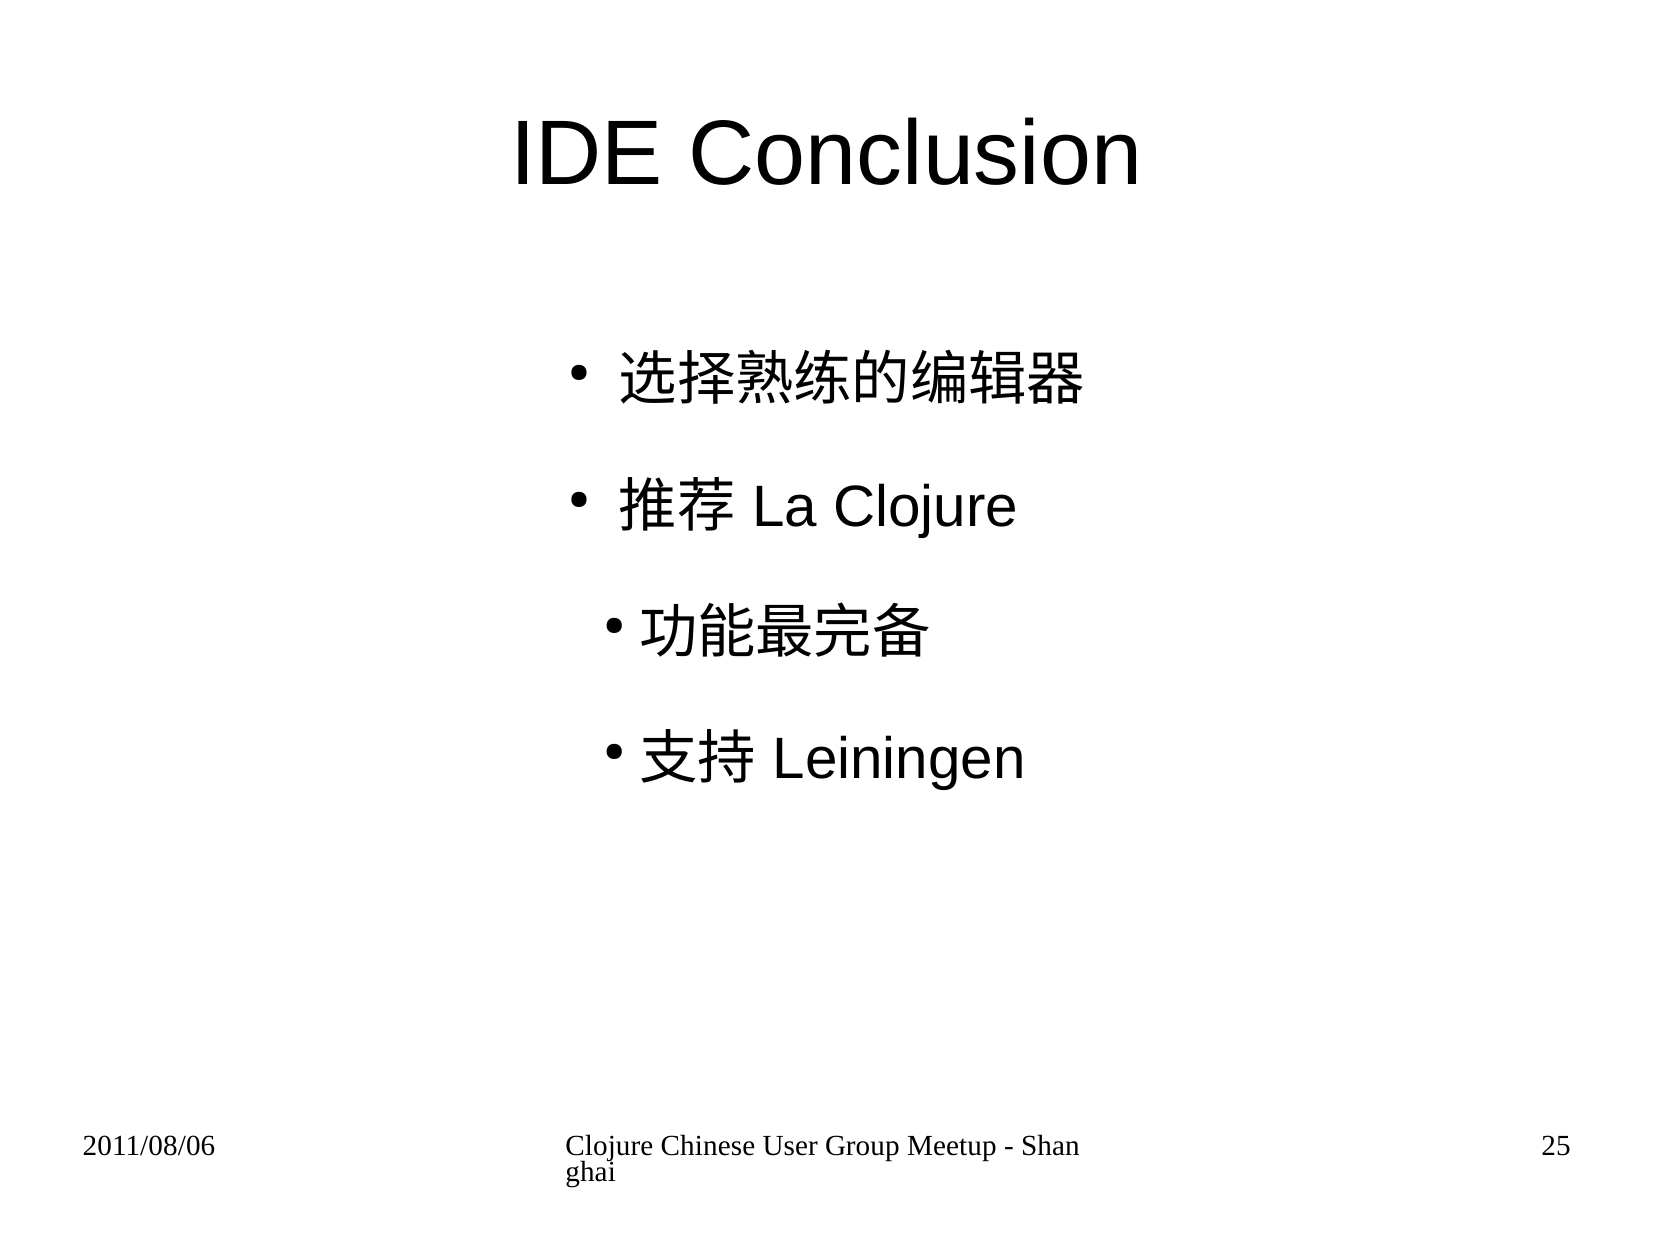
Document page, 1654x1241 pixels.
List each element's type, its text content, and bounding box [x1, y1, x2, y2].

title IDE Conclusion [82, 49, 1571, 257]
subtitle 选择熟练的编辑器 推荐La Clojure 功能最完备 支持Leiningen [82, 290, 1571, 1109]
